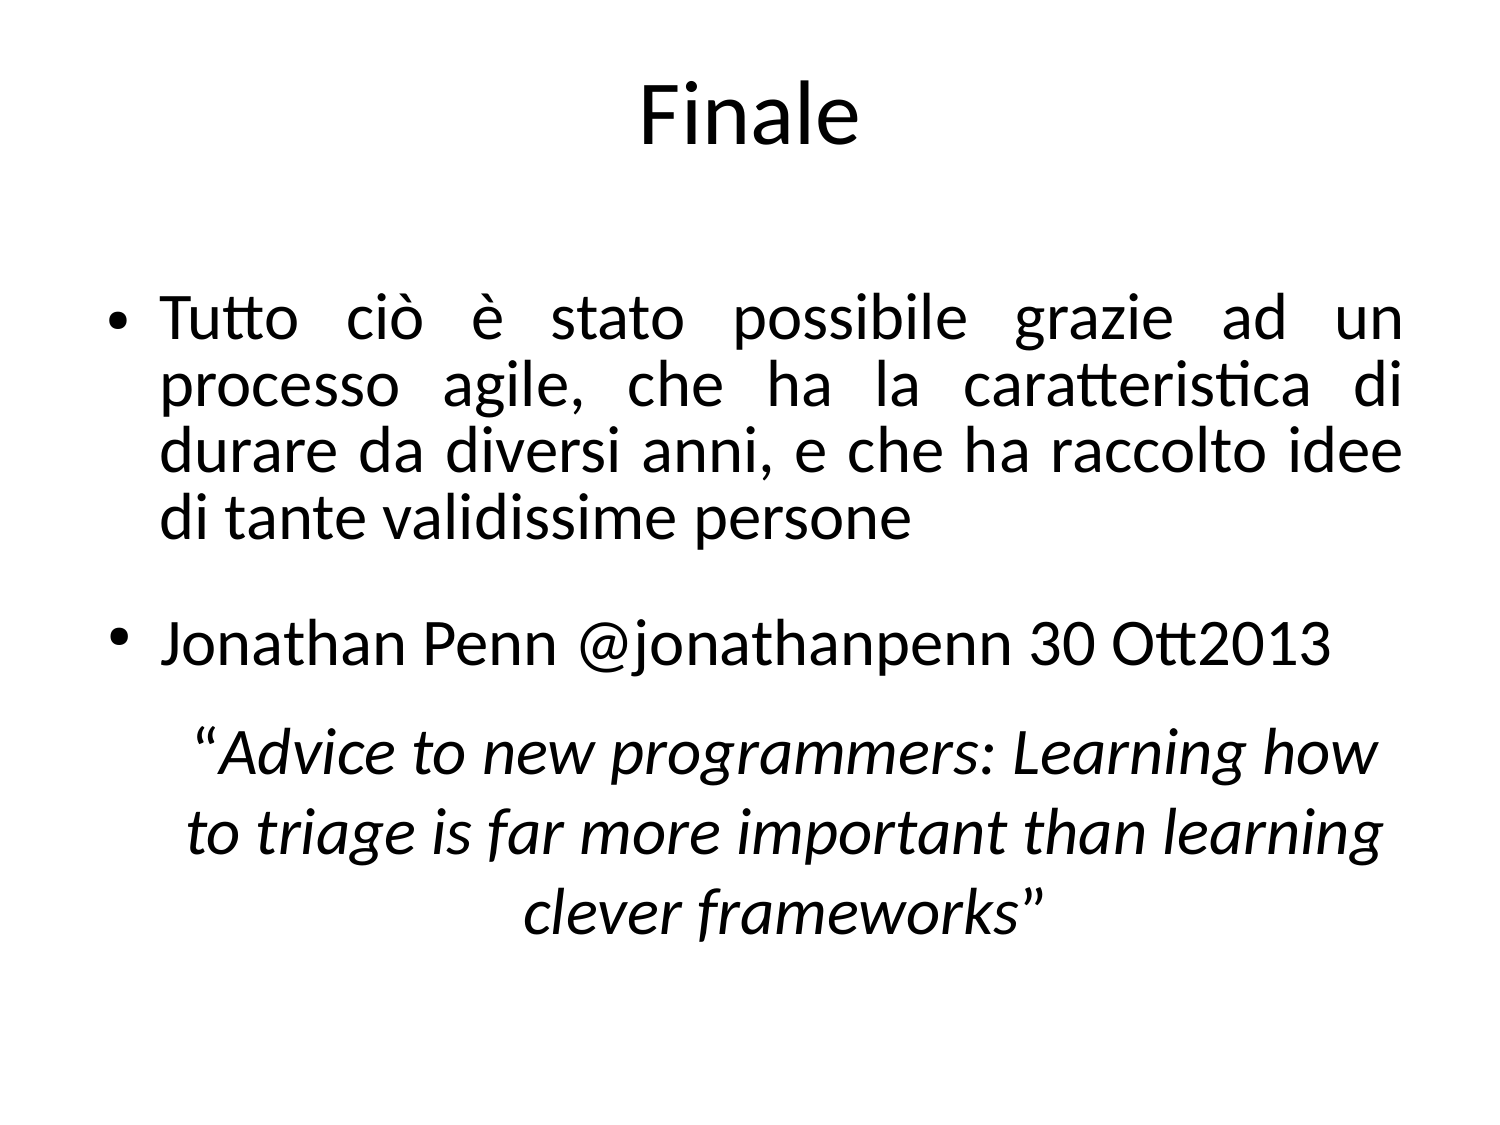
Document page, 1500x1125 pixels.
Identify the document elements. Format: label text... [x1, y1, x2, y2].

list Jonathan Penn ‏@jonathanpenn 30 Ott2013 “Advice to new programmers: Learning how to triage is far more important than learning clever frameworks” [75, 262, 1425, 1005]
text_box Tutto ciò è stato possibile grazie ad un processo agile, che ha la caratteristica di durare da diversi anni, e che ha raccolto idee di tante validissime persone [88, 289, 1406, 616]
title Finale [75, 45, 1425, 233]
